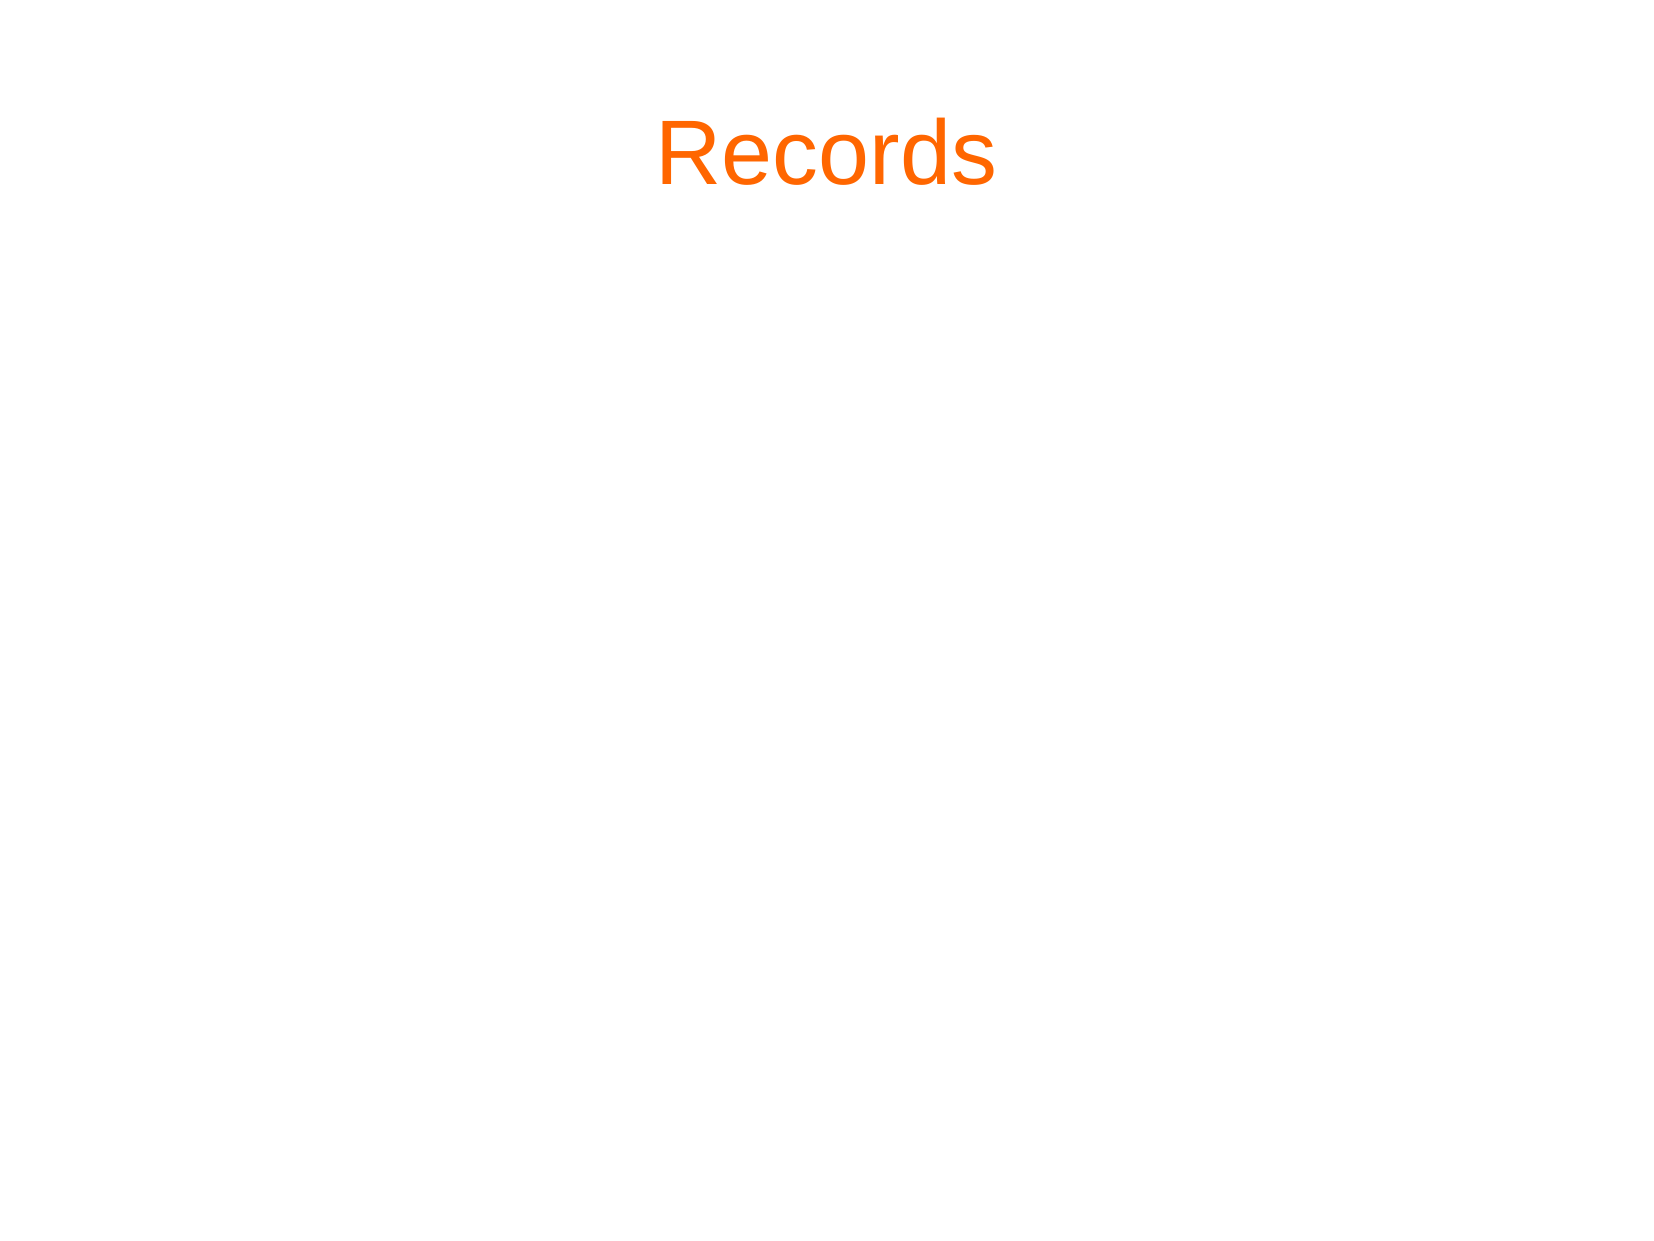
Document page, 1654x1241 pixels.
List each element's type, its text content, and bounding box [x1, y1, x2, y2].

title Records [82, 49, 1571, 257]
